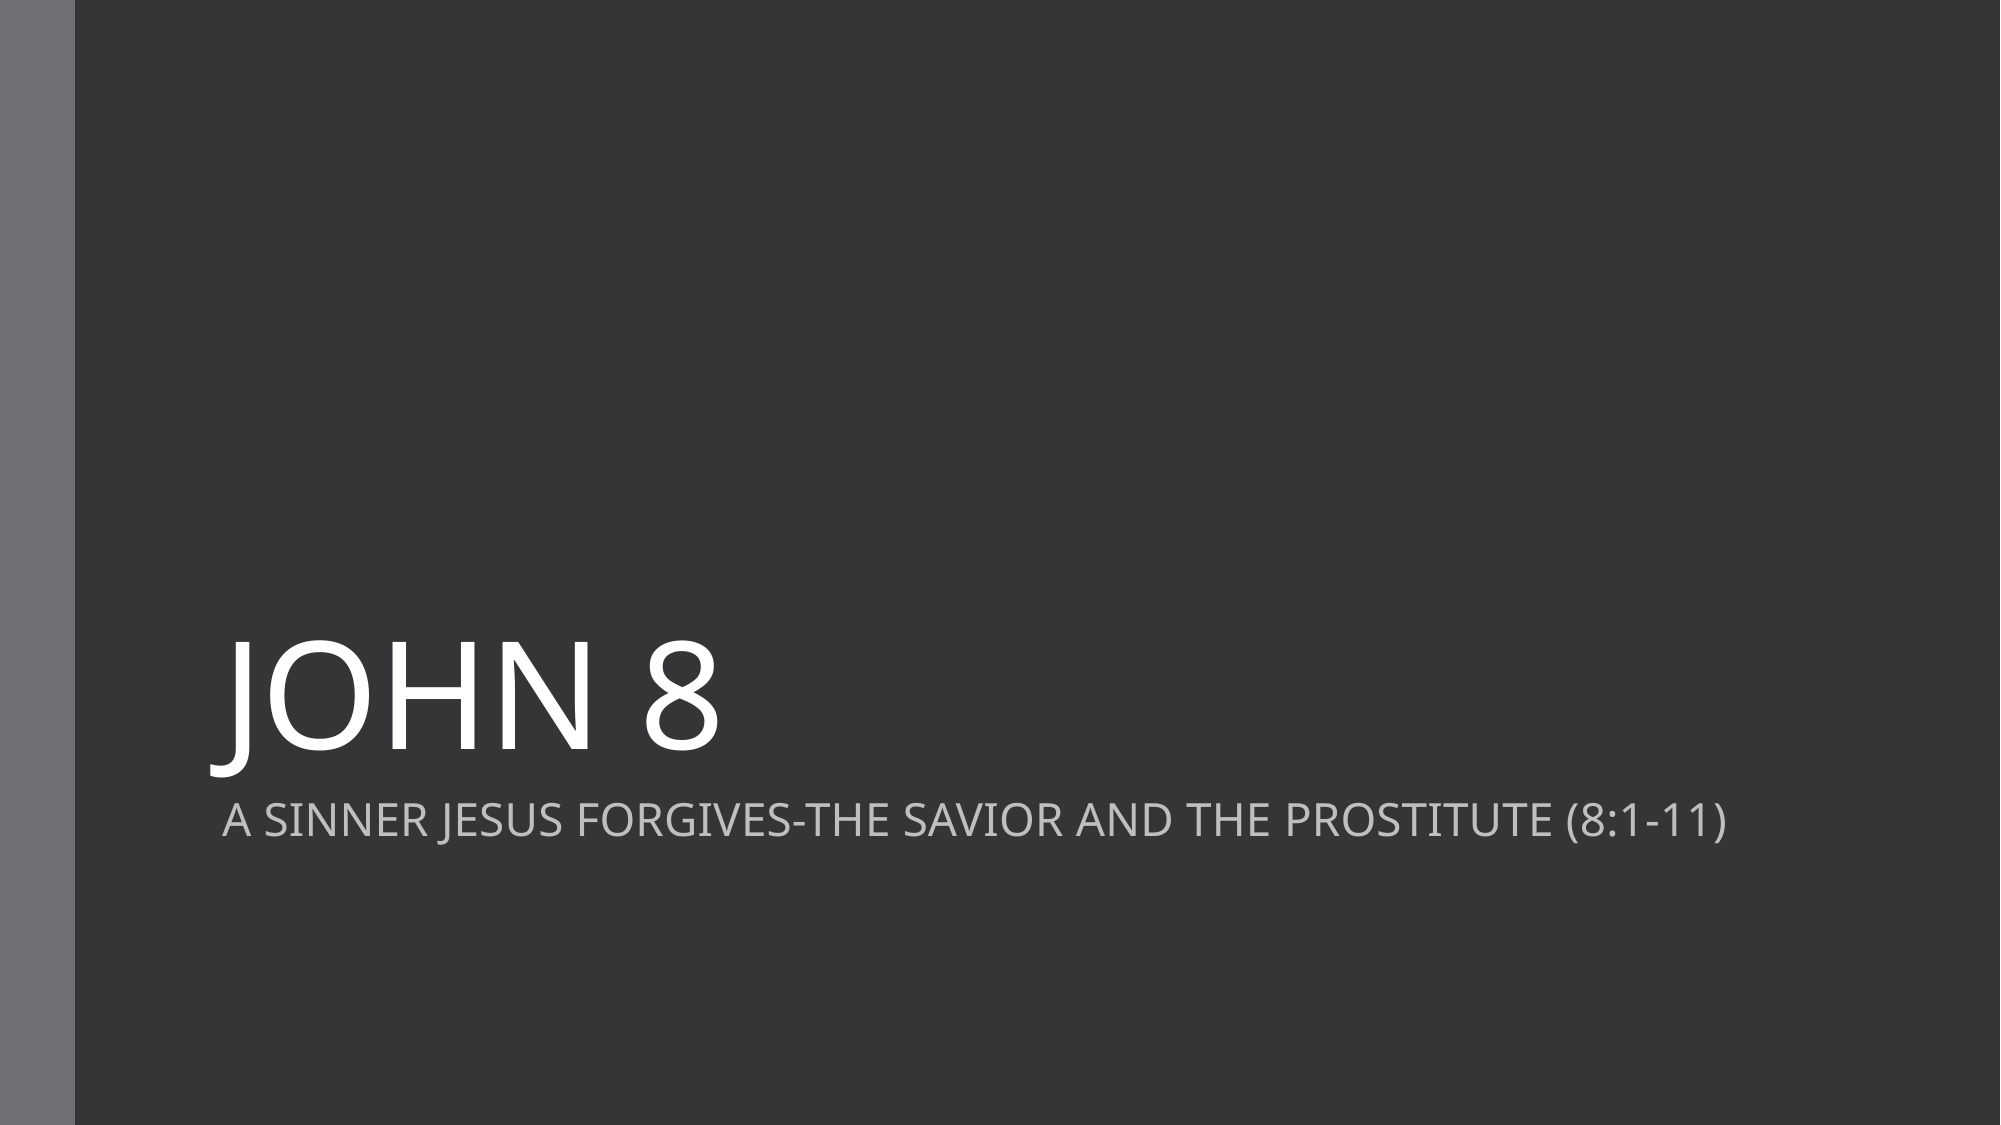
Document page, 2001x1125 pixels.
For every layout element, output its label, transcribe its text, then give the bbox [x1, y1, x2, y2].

subtitle A SINNER JESUS FORGIVES-THE SAVIOR AND THE PROSTITUTE (8:1-11) [206, 787, 1752, 1066]
title JOHN 8 [206, 124, 1752, 787]
